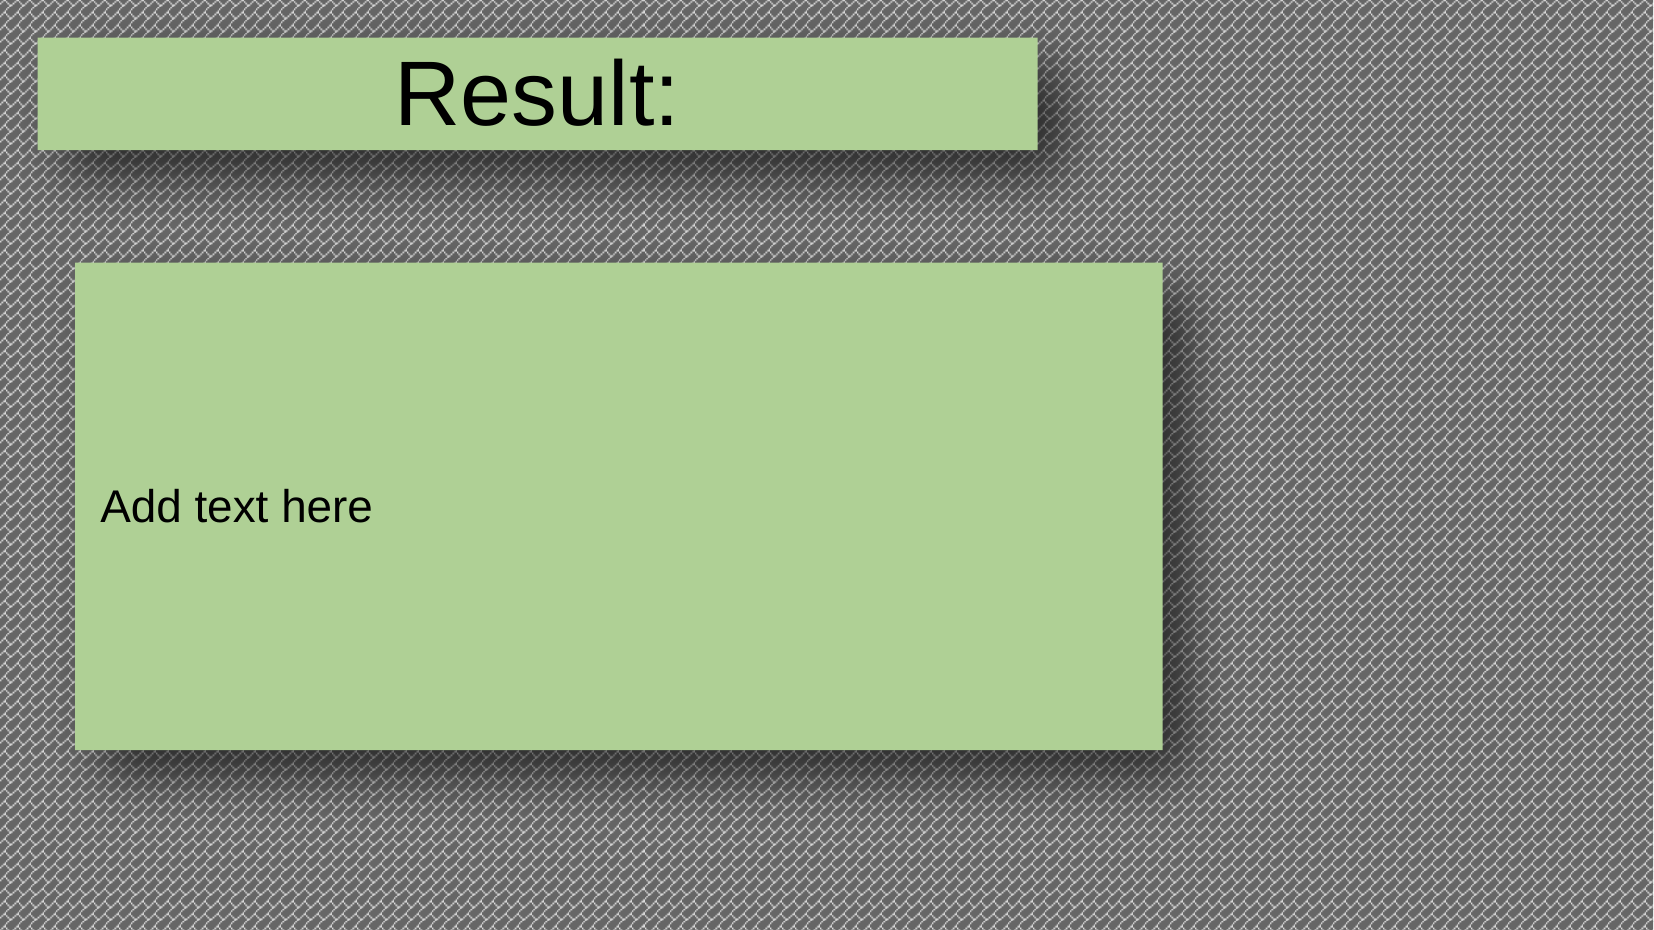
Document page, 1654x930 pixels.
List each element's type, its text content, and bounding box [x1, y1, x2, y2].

title Result: [37, 37, 1038, 151]
title Add text here [75, 262, 1163, 751]
picture [0, 0, 1654, 930]
